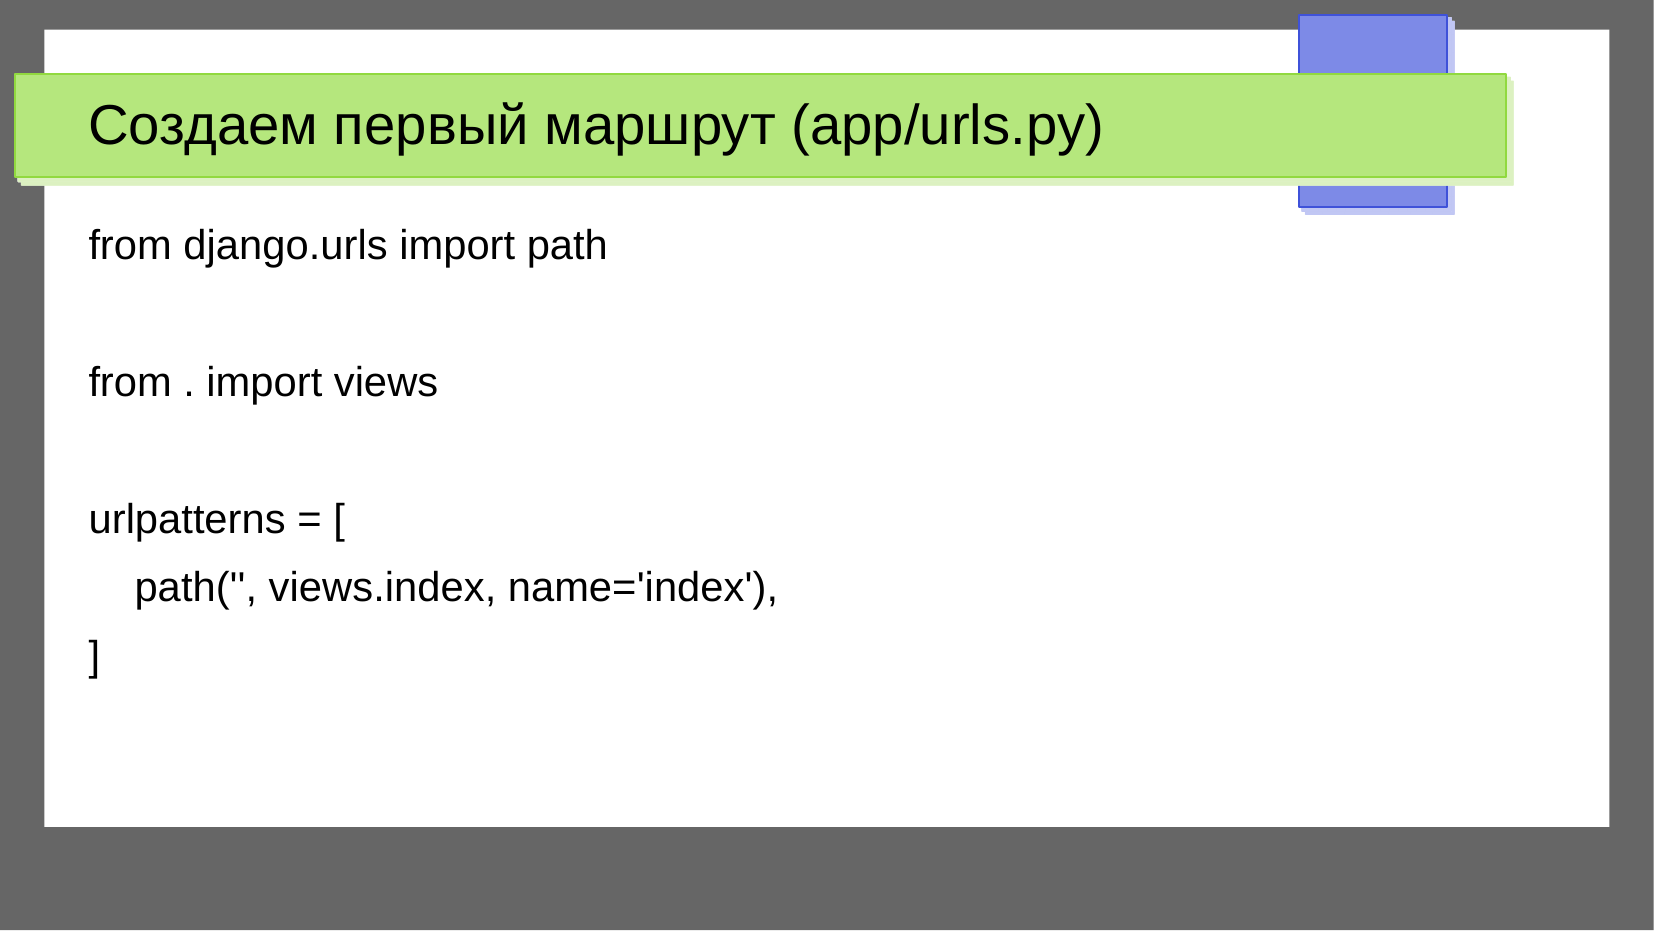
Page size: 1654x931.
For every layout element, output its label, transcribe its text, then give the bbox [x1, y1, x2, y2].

list from django.urls import path from . import views urlpatterns = [ path('', views.index, name='index'), ] [88, 221, 1565, 813]
title Создаем первый маршрут (app/urls.py) [88, 73, 1506, 178]
